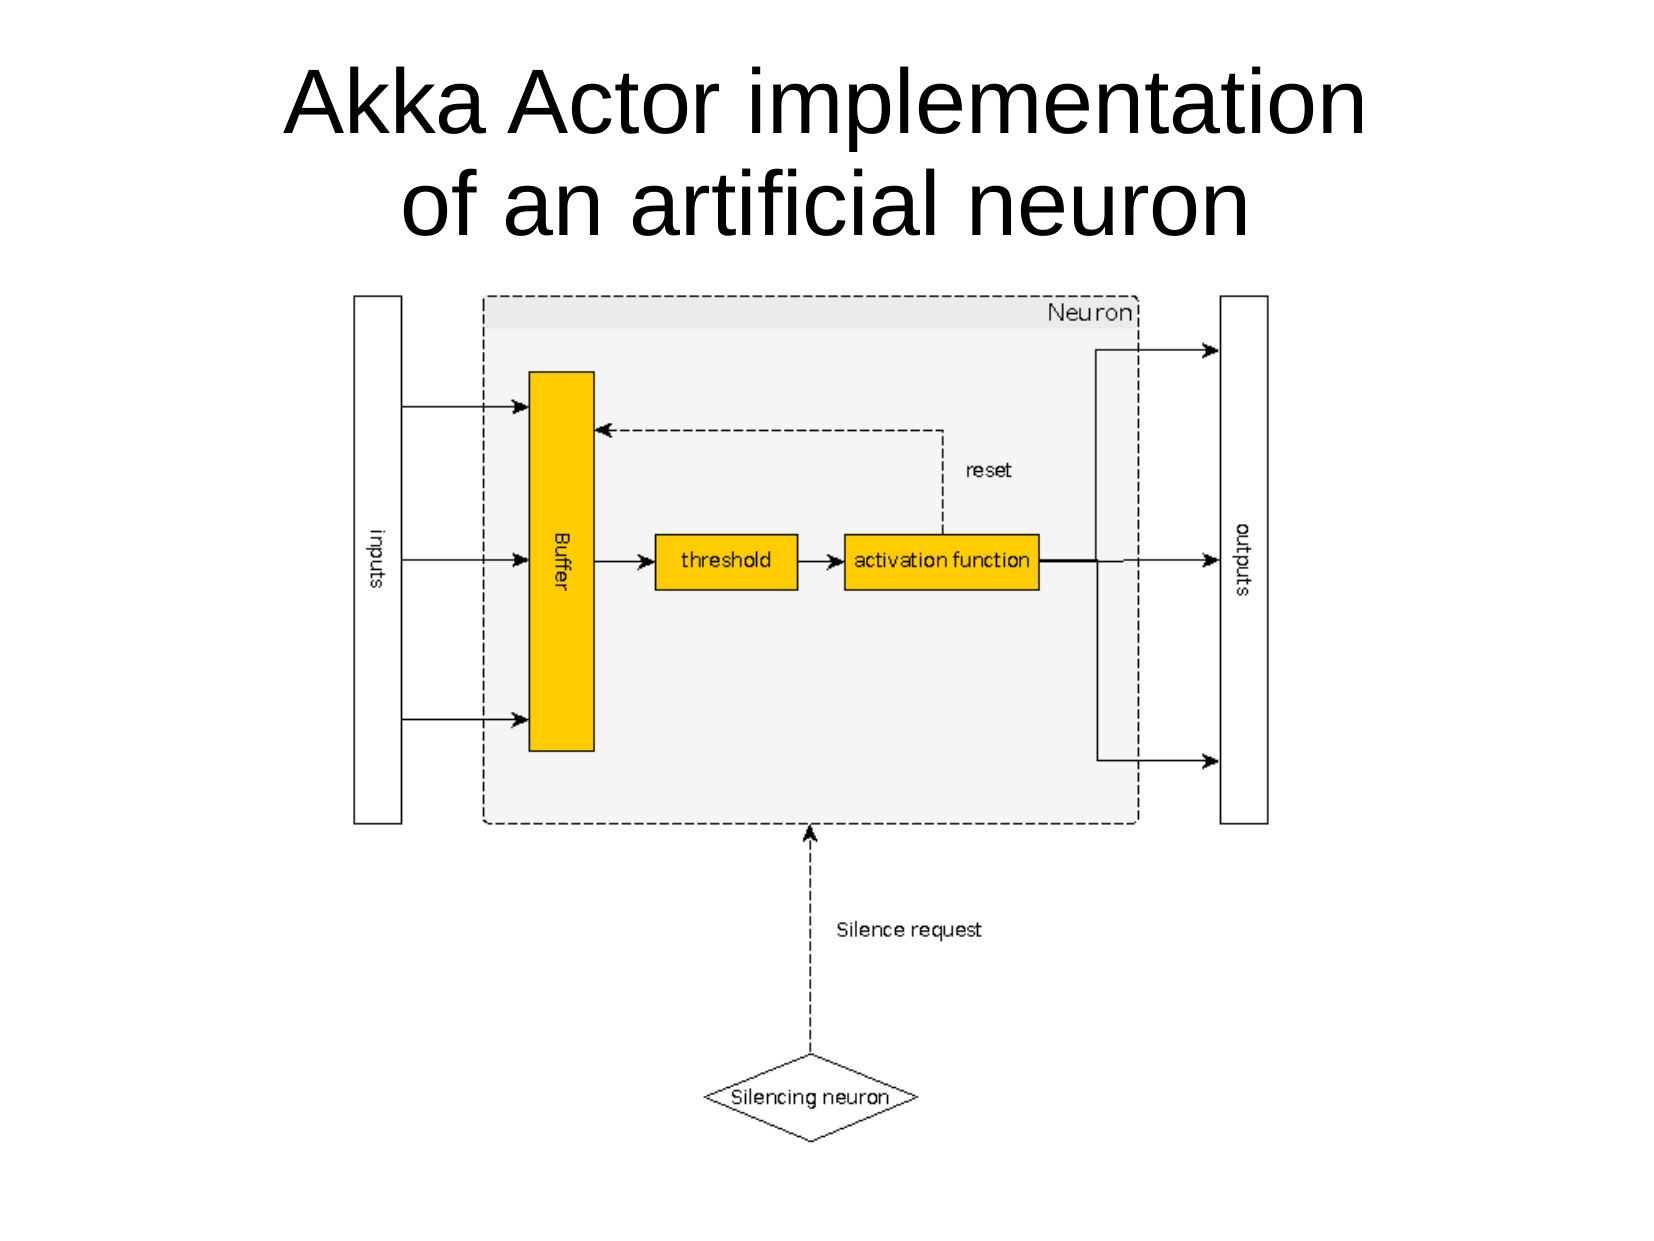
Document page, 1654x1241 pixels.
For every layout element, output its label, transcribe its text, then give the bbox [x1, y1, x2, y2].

title Akka Actor implementation of an artificial neuron [82, 49, 1571, 257]
picture [330, 272, 1291, 1166]
